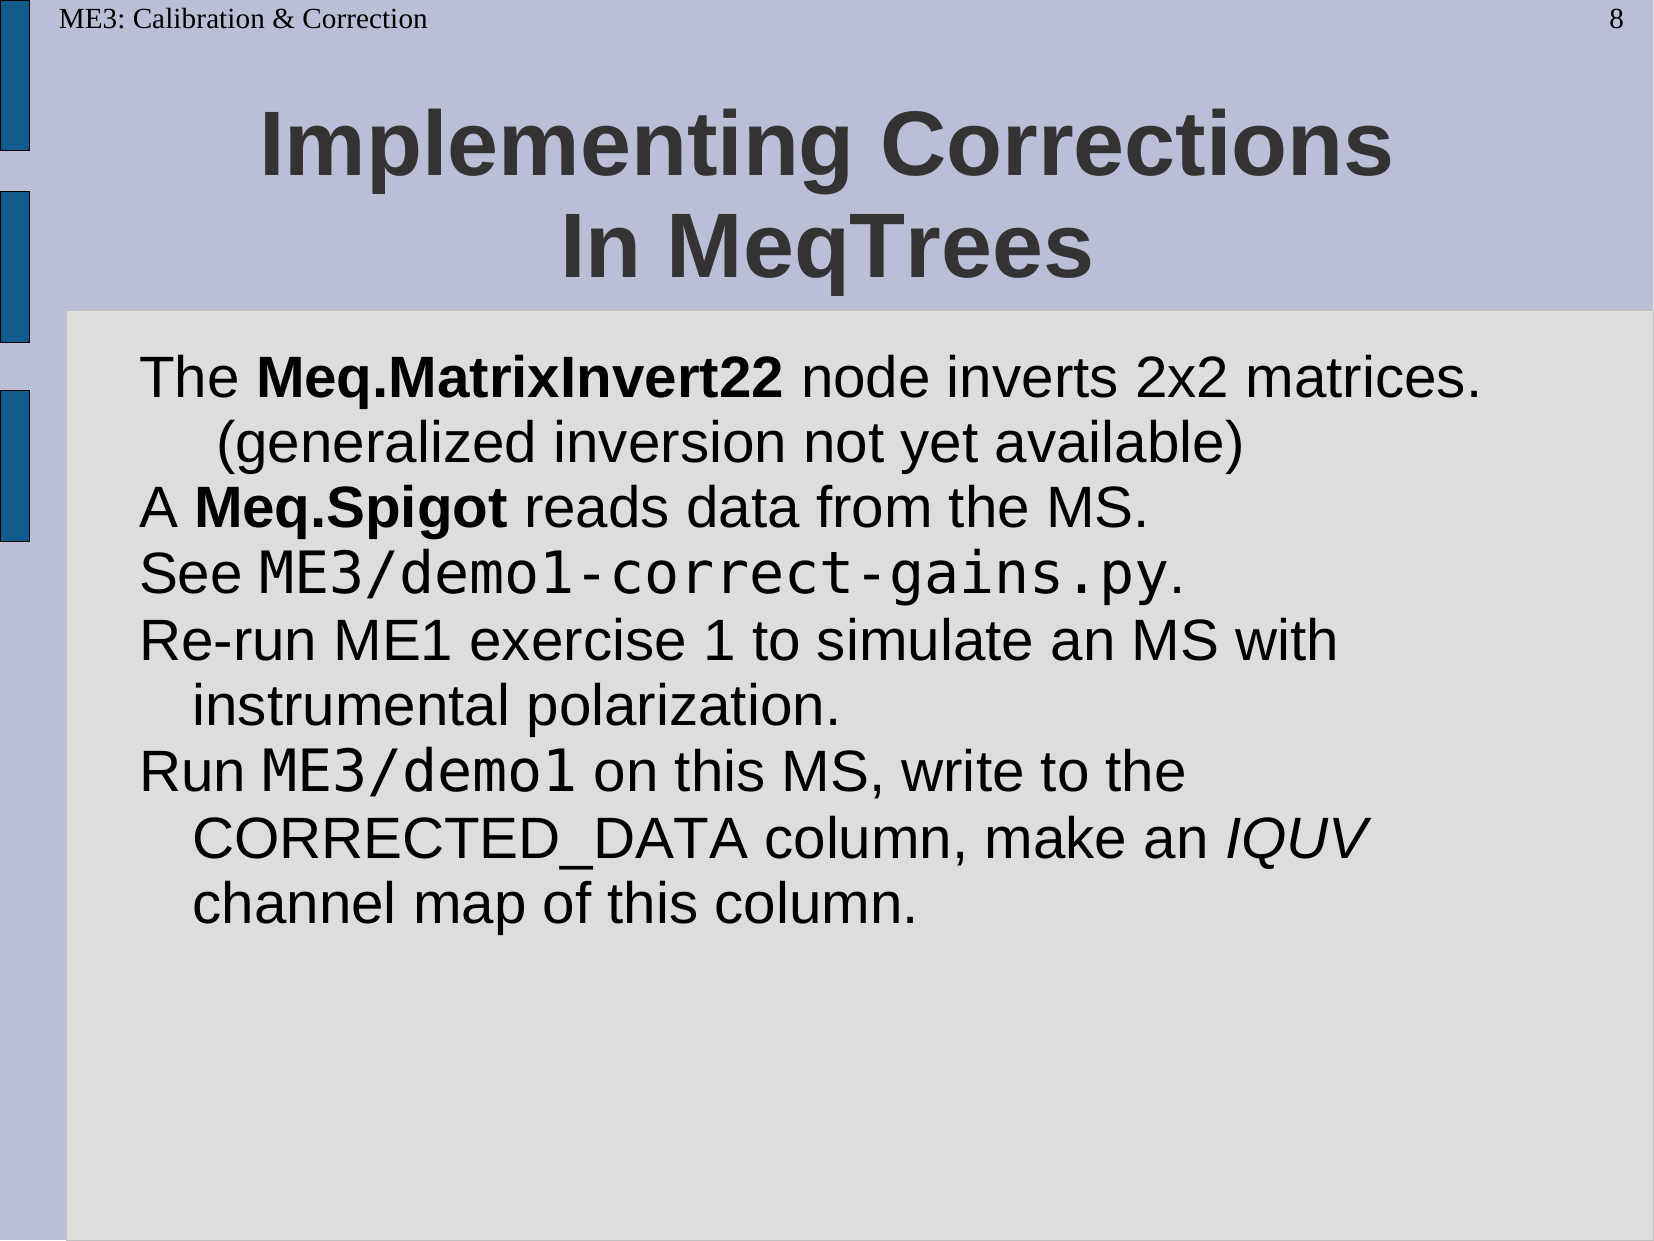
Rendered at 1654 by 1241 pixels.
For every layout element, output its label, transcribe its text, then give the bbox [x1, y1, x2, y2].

title Implementing Corrections In MeqTrees [121, 87, 1534, 302]
list The Meq.MatrixInvert22 node inverts 2x2 matrices. (generalized inversion not yet available) A Meq.Spigot reads data from the MS. See ME3/demo1-correct-gains.py. Re-run ME1 exercise 1 to simulate an MS with instrumental polarization. Run ME3/demo1 on this MS, write to the CORRECTED_DATA column, make an IQUV channel map of this column. [121, 344, 1534, 1112]
